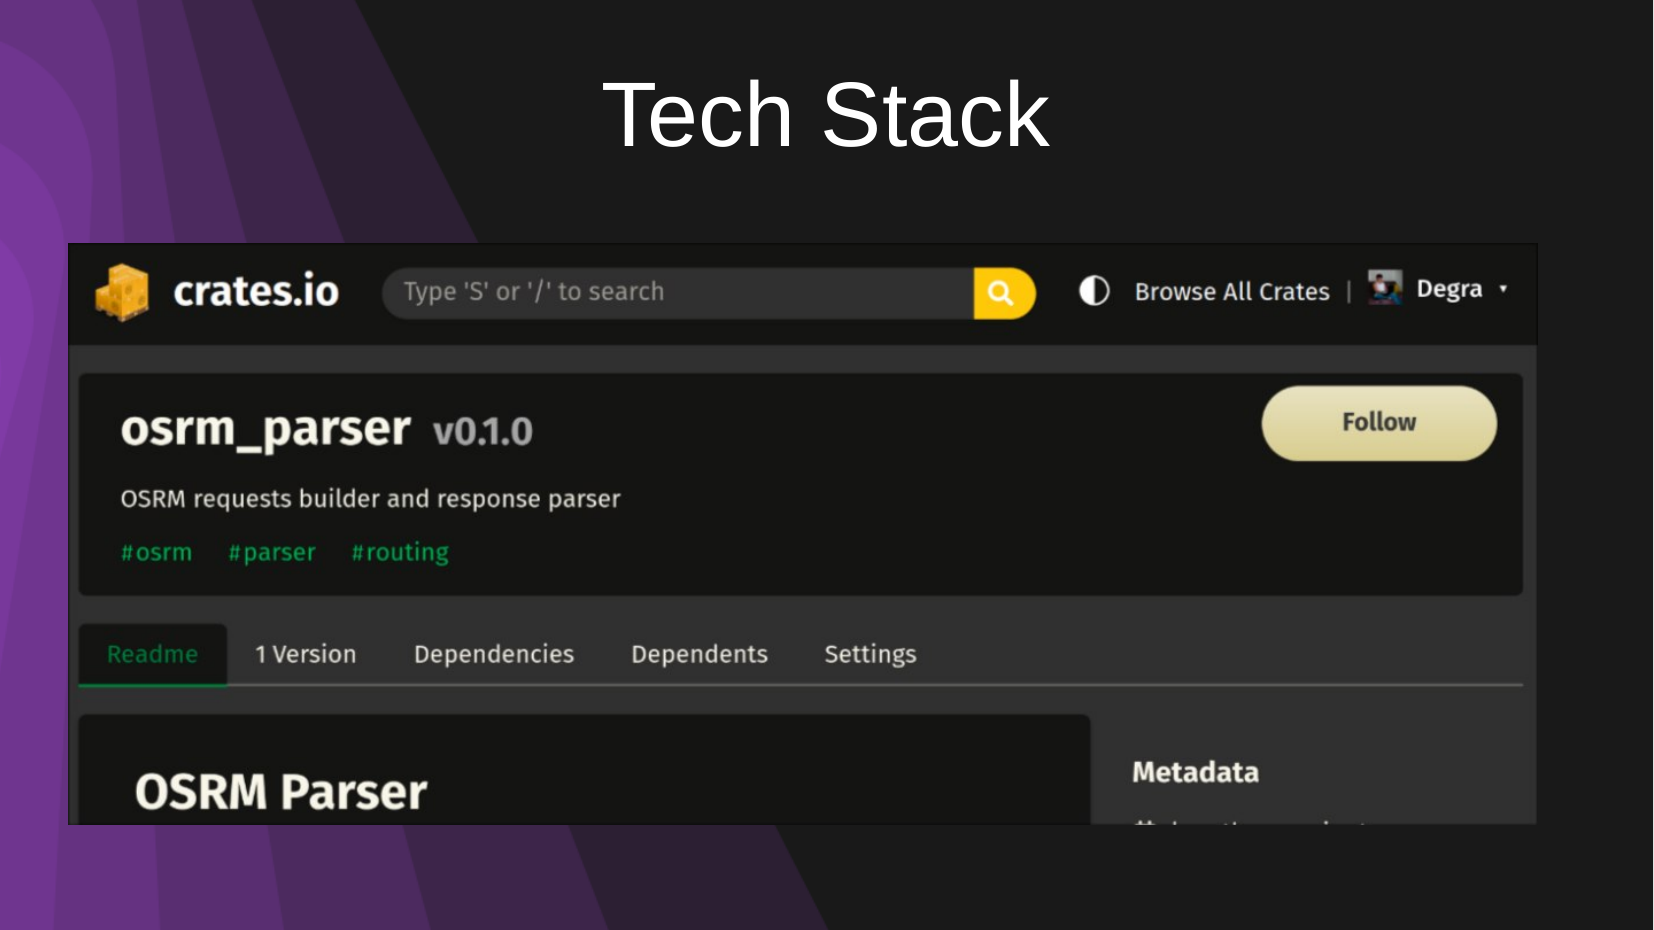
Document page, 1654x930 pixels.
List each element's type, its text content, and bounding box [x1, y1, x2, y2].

picture [0, 0, 1654, 930]
title Tech Stack [82, 37, 1571, 193]
